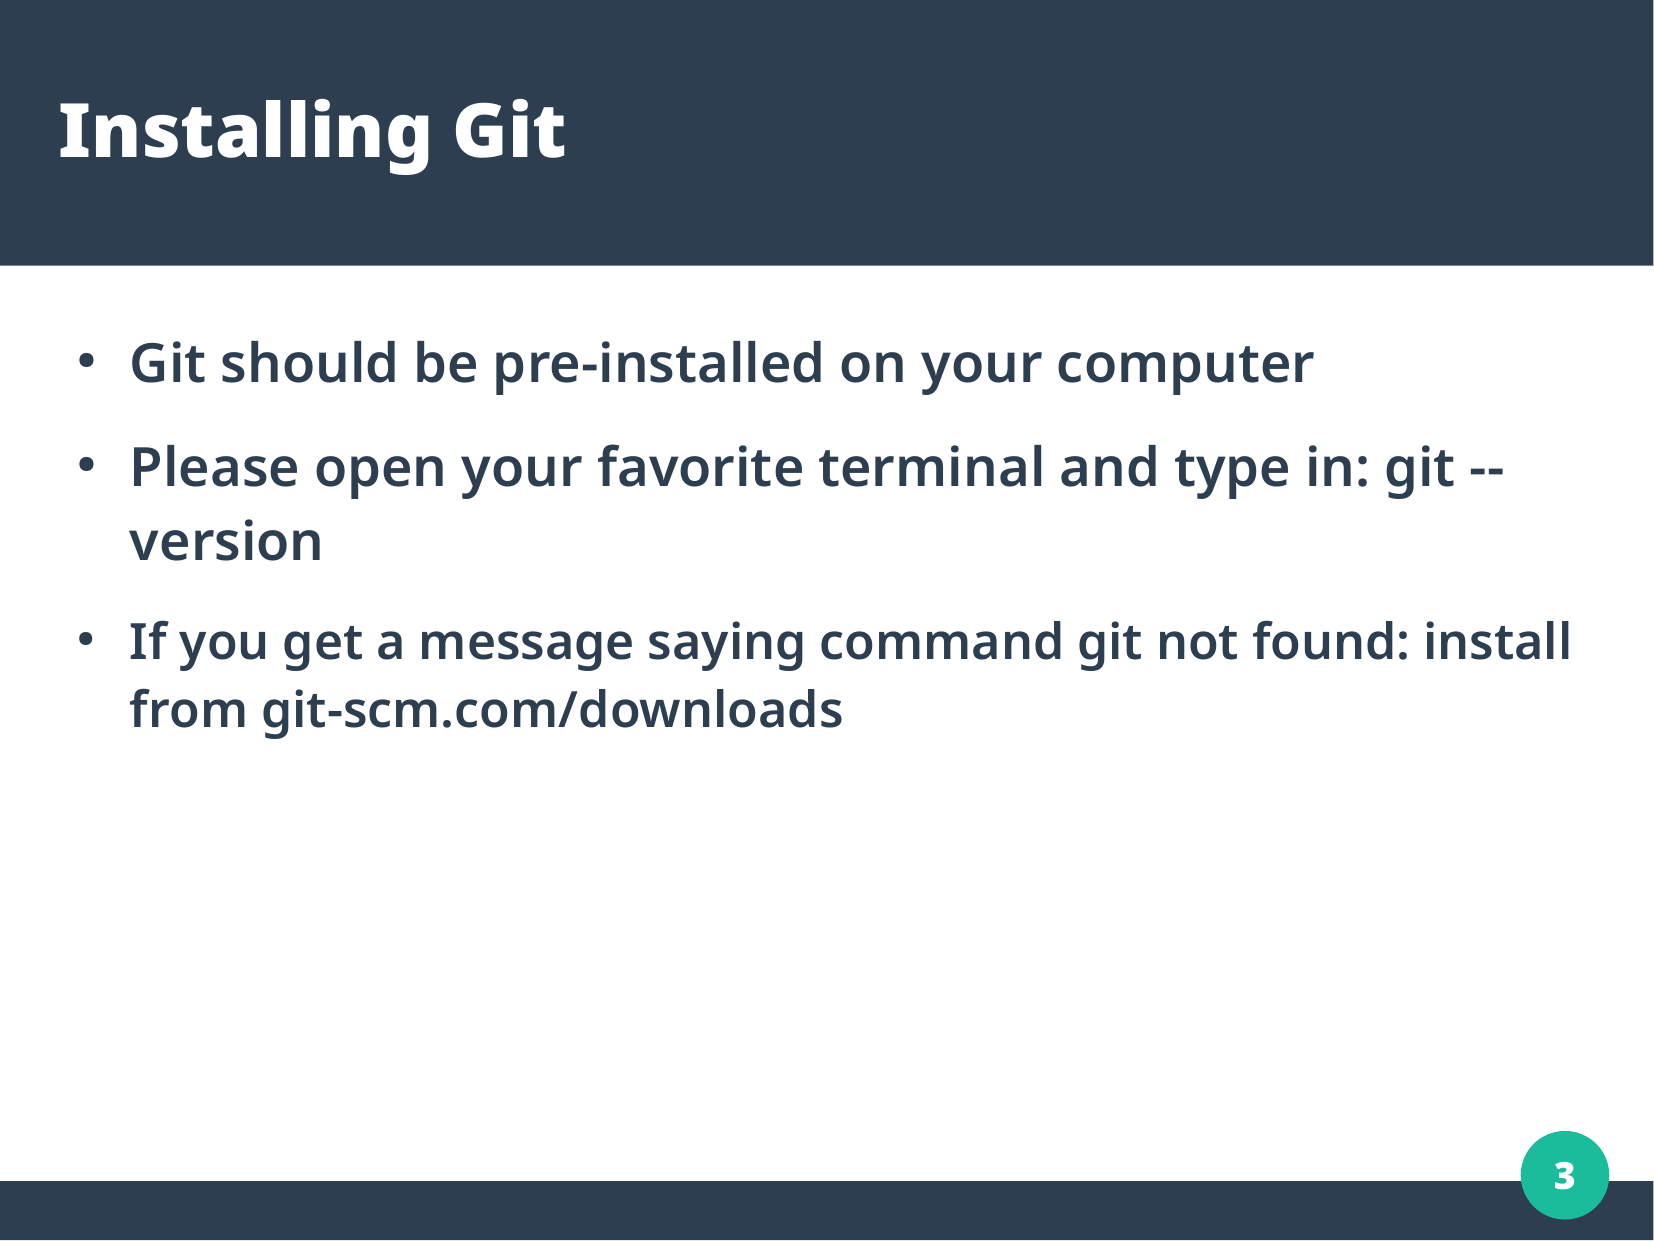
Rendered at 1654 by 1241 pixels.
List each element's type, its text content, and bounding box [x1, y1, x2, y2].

list Git should be pre-installed on your computer Please open your favorite terminal and type in: git --version If you get a message saying command git not found: install from git-scm.com/downloads [59, 324, 1595, 1152]
title Installing Git [59, 49, 1595, 207]
